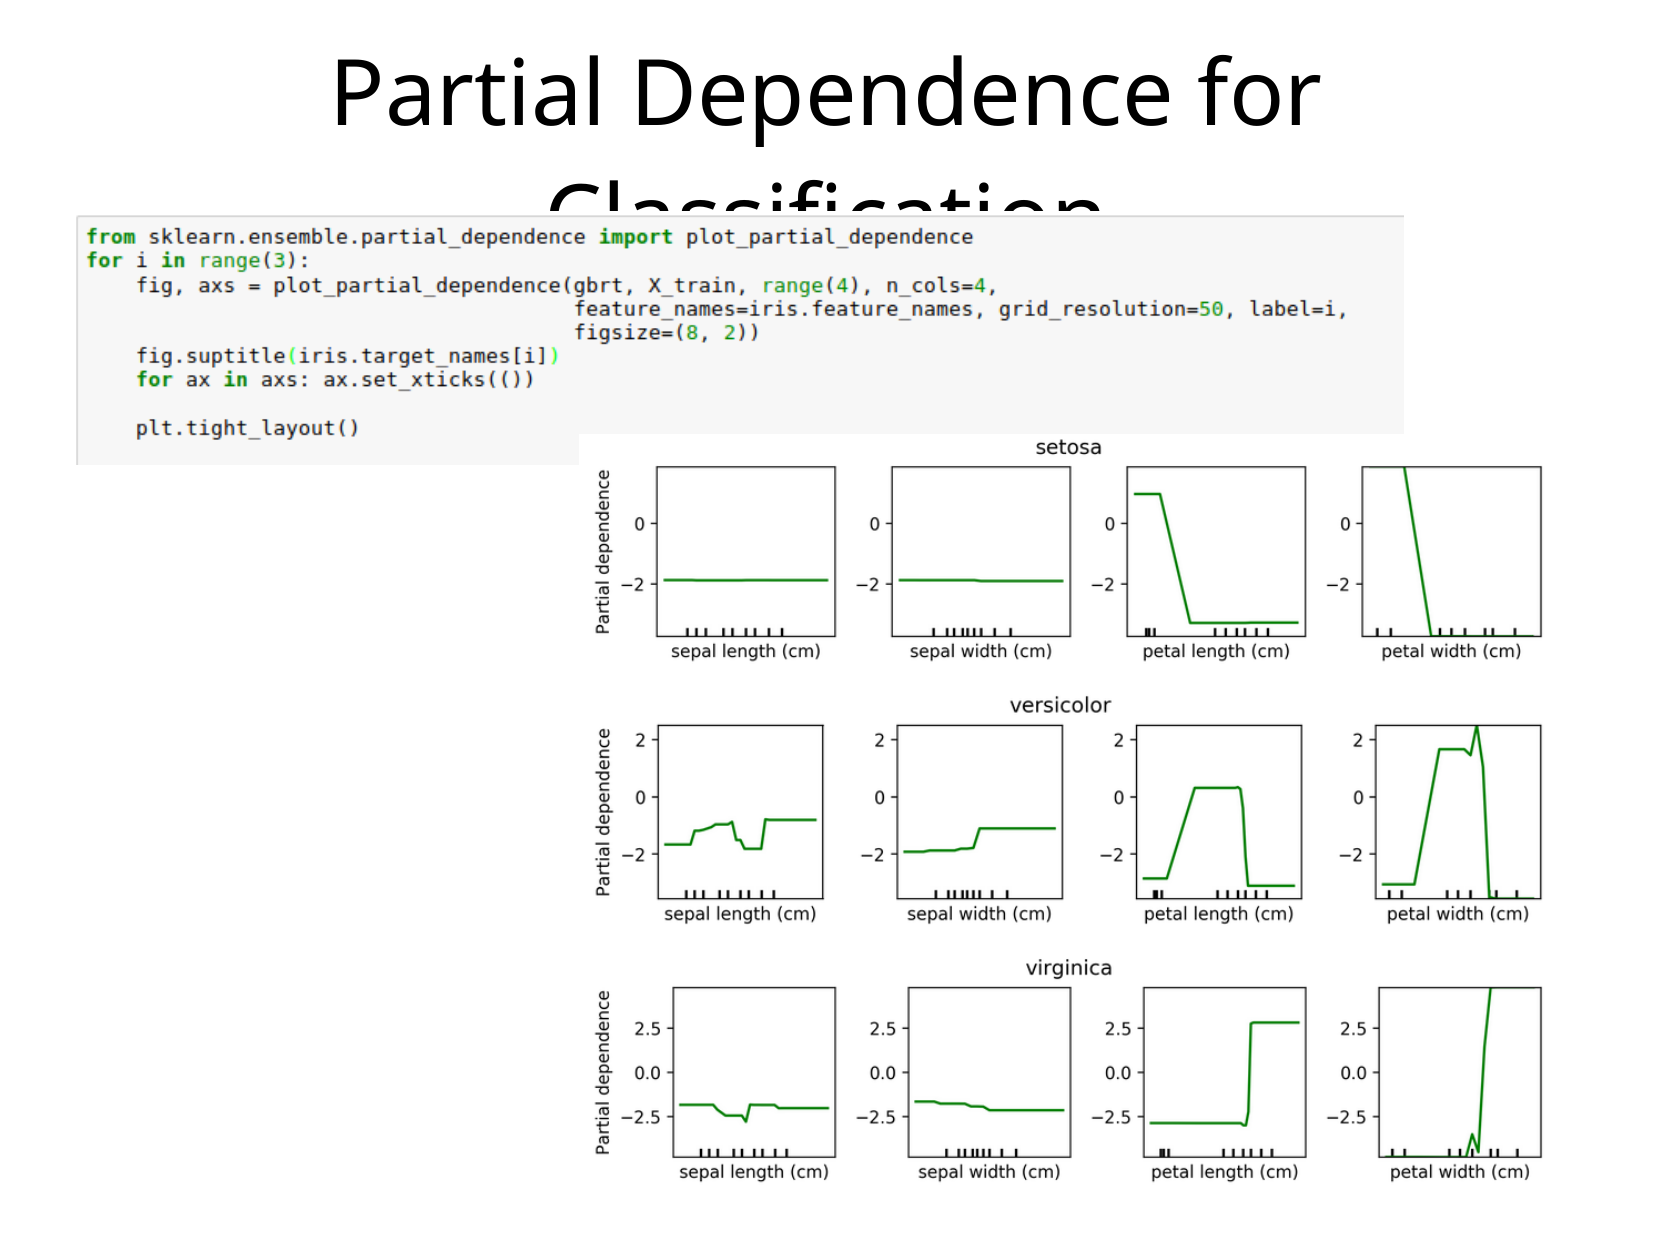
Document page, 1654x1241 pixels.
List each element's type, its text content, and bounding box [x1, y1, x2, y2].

picture [75, 211, 1561, 1189]
title Partial Dependence for Classification [82, 49, 1571, 257]
